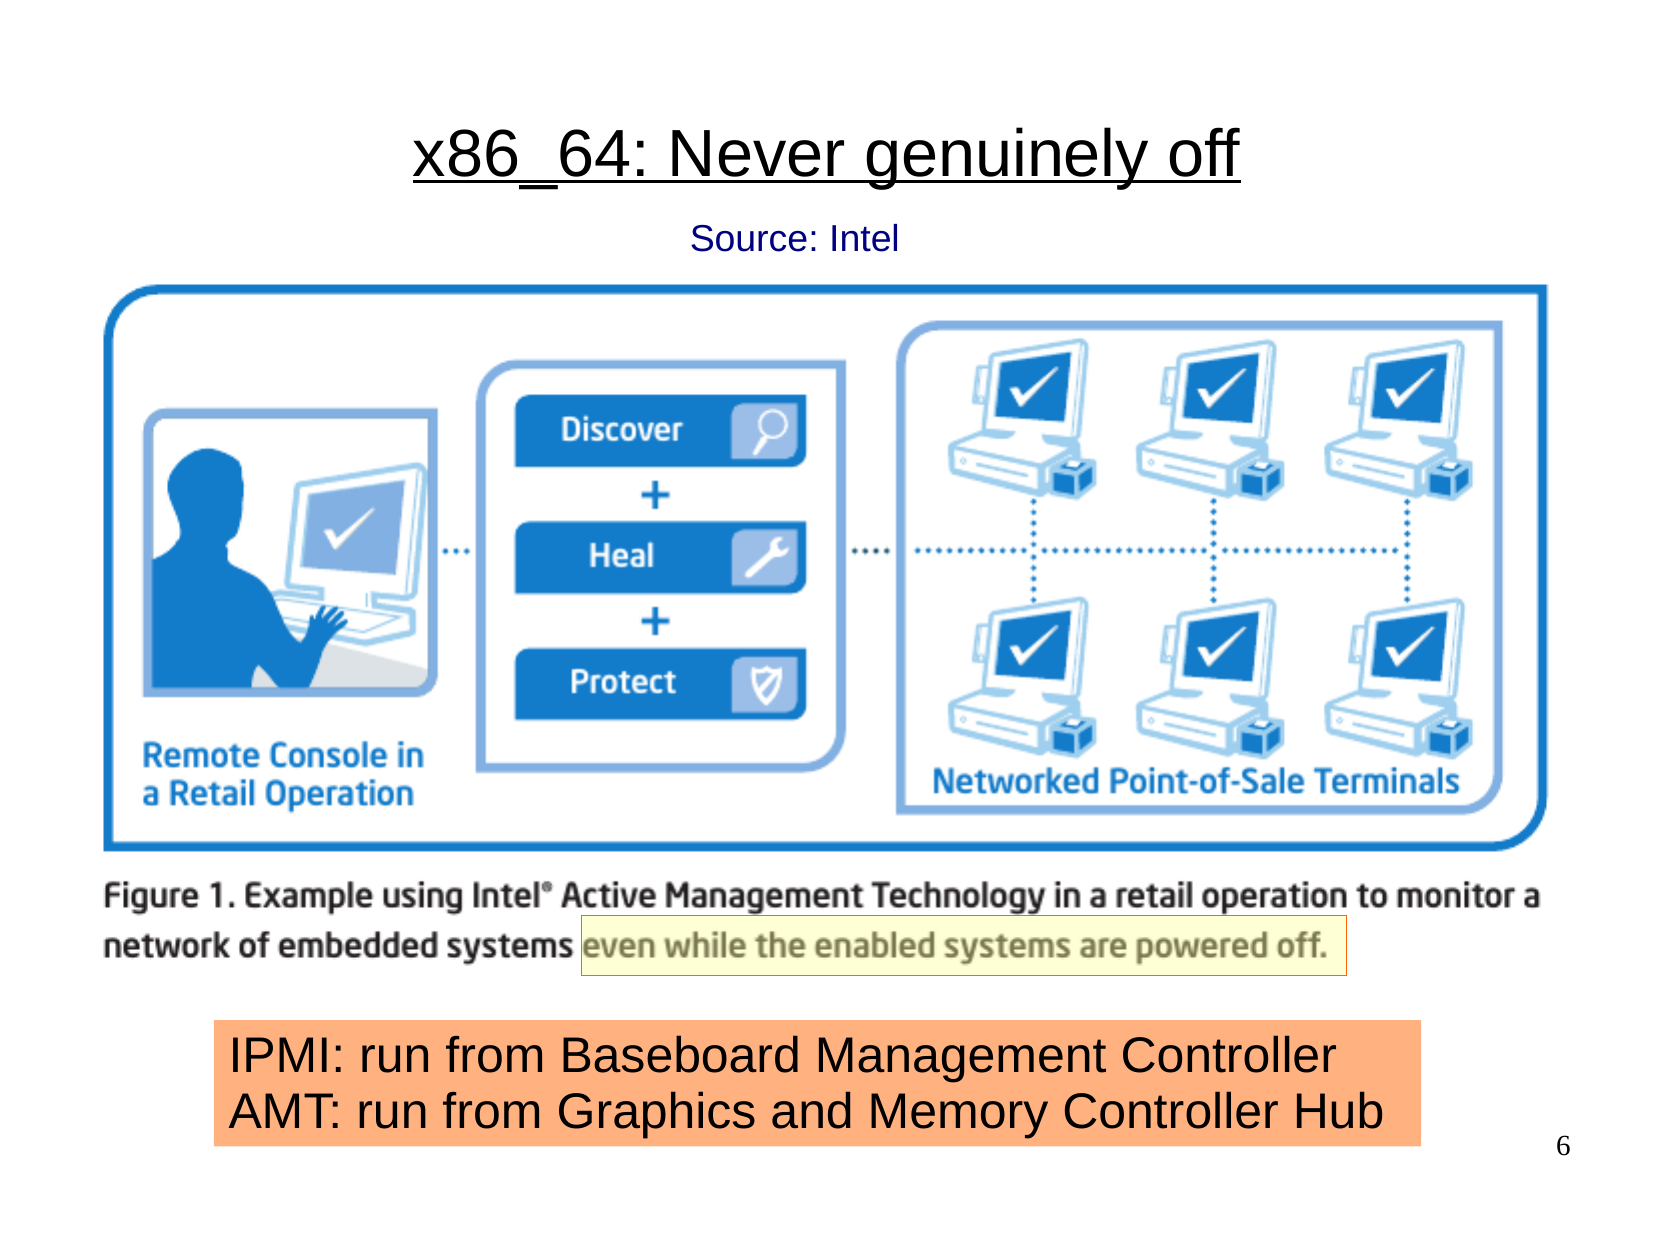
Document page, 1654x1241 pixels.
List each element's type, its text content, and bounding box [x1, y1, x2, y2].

text_box Source: Intel [675, 210, 916, 267]
title x86_64: Never genuinely off [82, 49, 1571, 239]
text_box IPMI: run from Baseboard Management Controller AMT: run from Graphics and Memory Controller Hub [213, 1020, 1422, 1147]
picture [58, 239, 1571, 991]
text_box [581, 915, 1347, 976]
